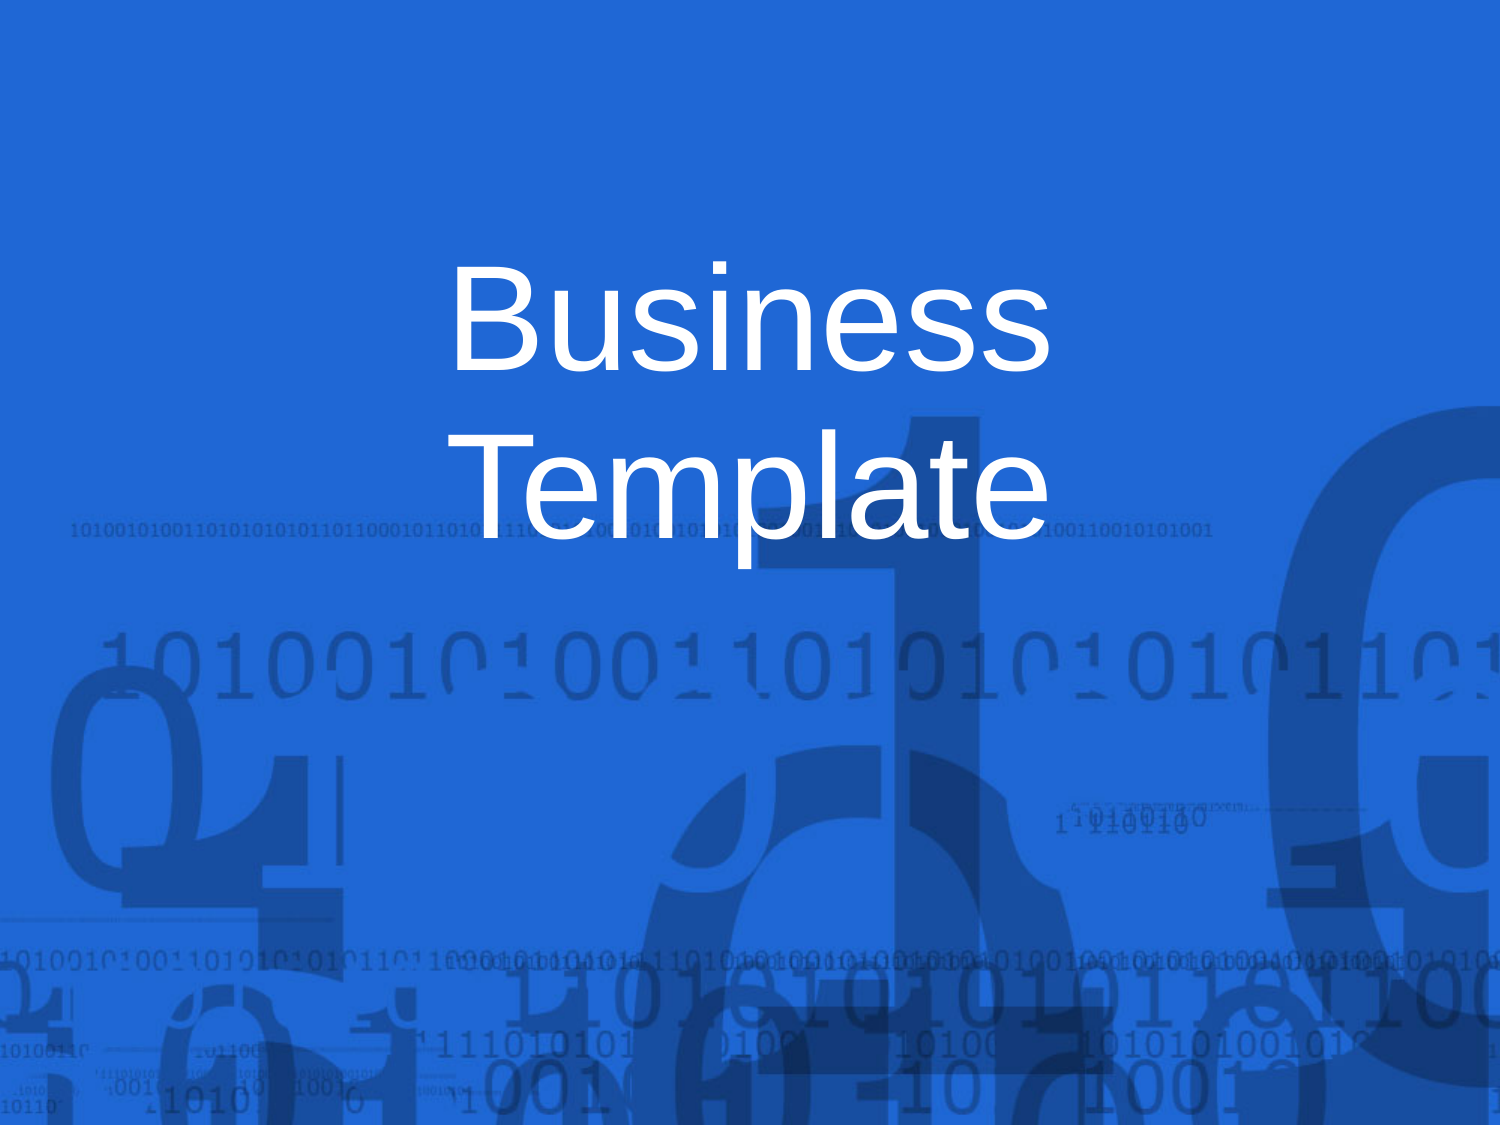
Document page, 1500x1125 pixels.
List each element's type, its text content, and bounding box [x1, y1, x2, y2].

picture [0, 0, 1500, 1125]
title Business Template [112, 214, 1388, 591]
